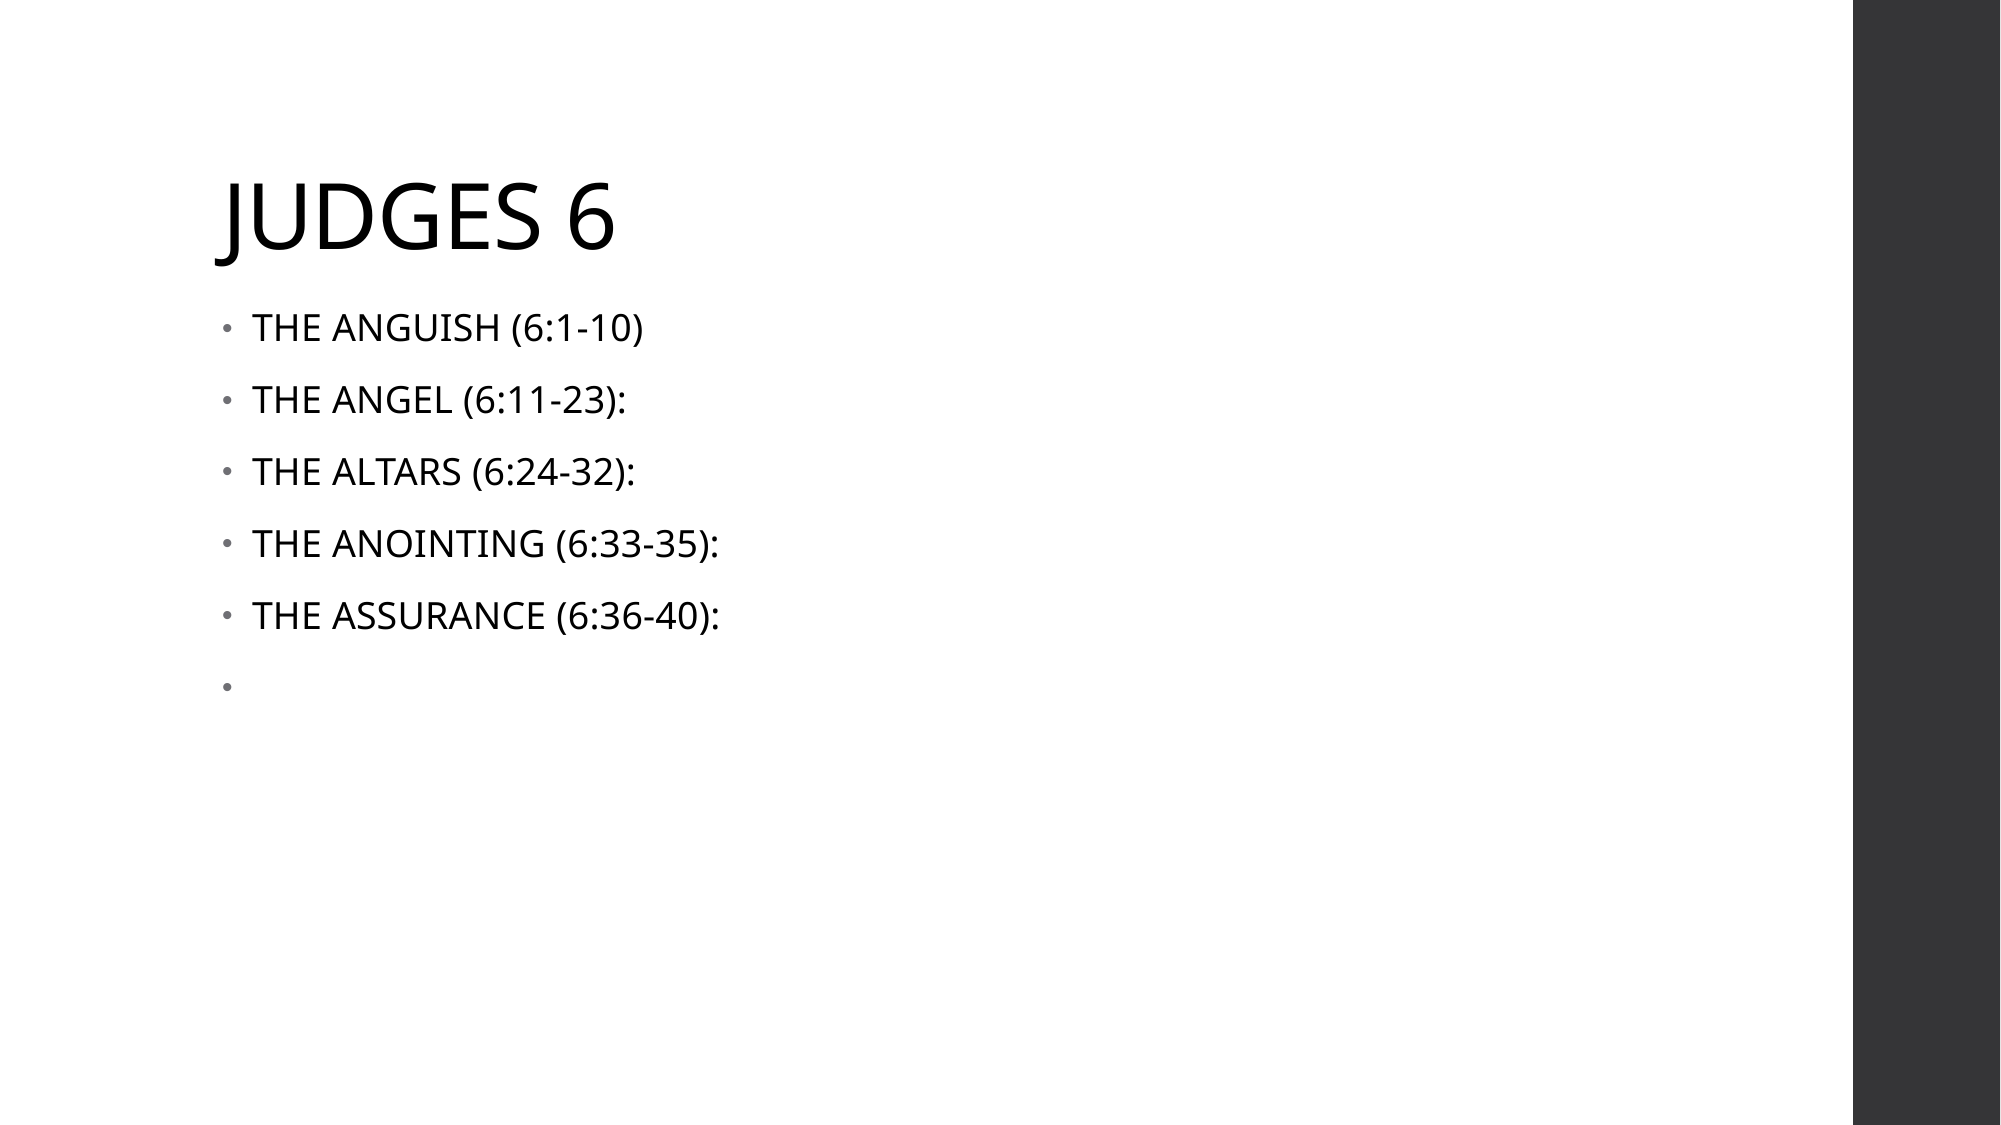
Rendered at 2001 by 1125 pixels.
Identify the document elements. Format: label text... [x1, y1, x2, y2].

list THE ANGUISH (6:1-10) THE ANGEL (6:11-23): THE ALTARS (6:24-32): THE ANOINTING (6:33-35): THE ASSURANCE (6:36-40): [206, 299, 1617, 1014]
title JUDGES 6 [206, 60, 1797, 278]
